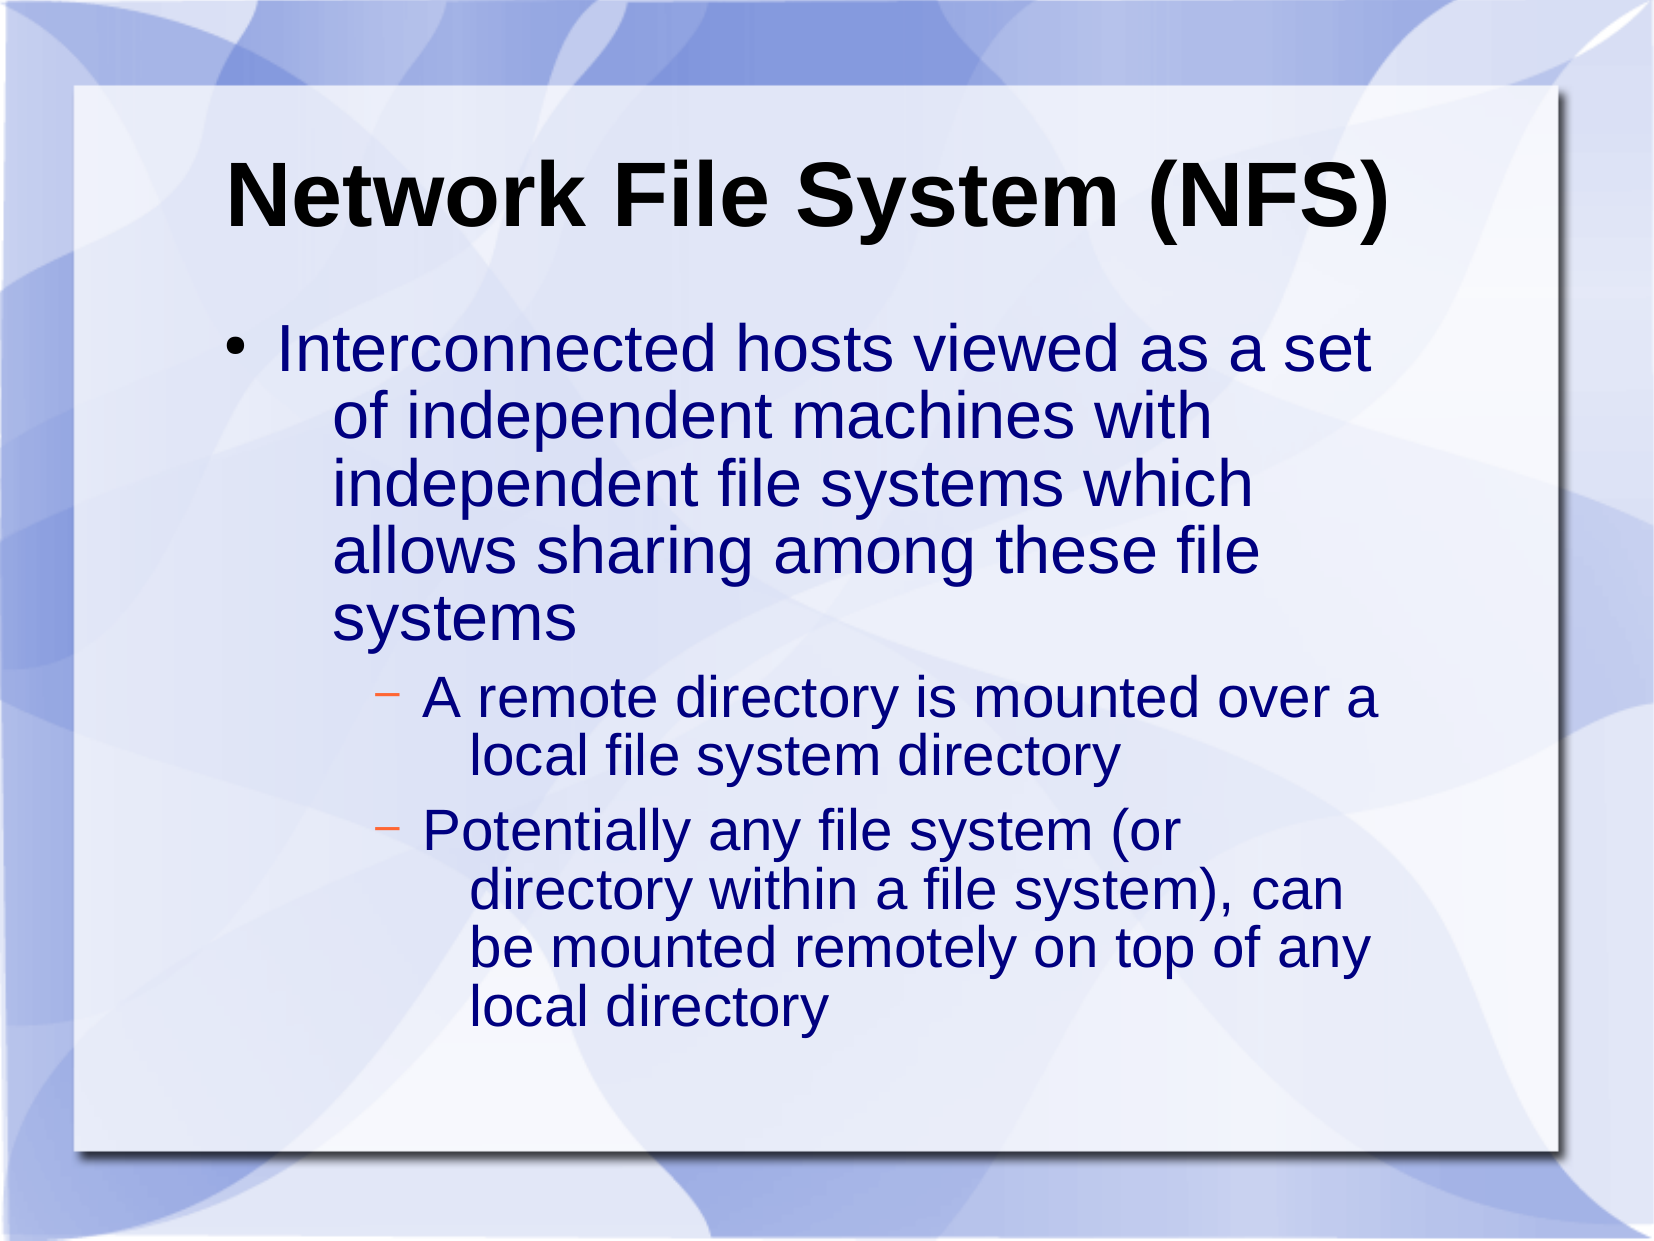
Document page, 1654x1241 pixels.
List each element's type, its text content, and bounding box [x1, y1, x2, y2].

list Interconnected hosts viewed as a set of independent machines with independent file systems which allows sharing among these file systems A remote directory is mounted over a local file system directory Potentially any file system (or directory within a file system), can be mounted remotely on top of any local directory [191, 310, 1398, 1052]
picture [0, 0, 1654, 1241]
title Network File System (NFS) [82, 90, 1536, 298]
